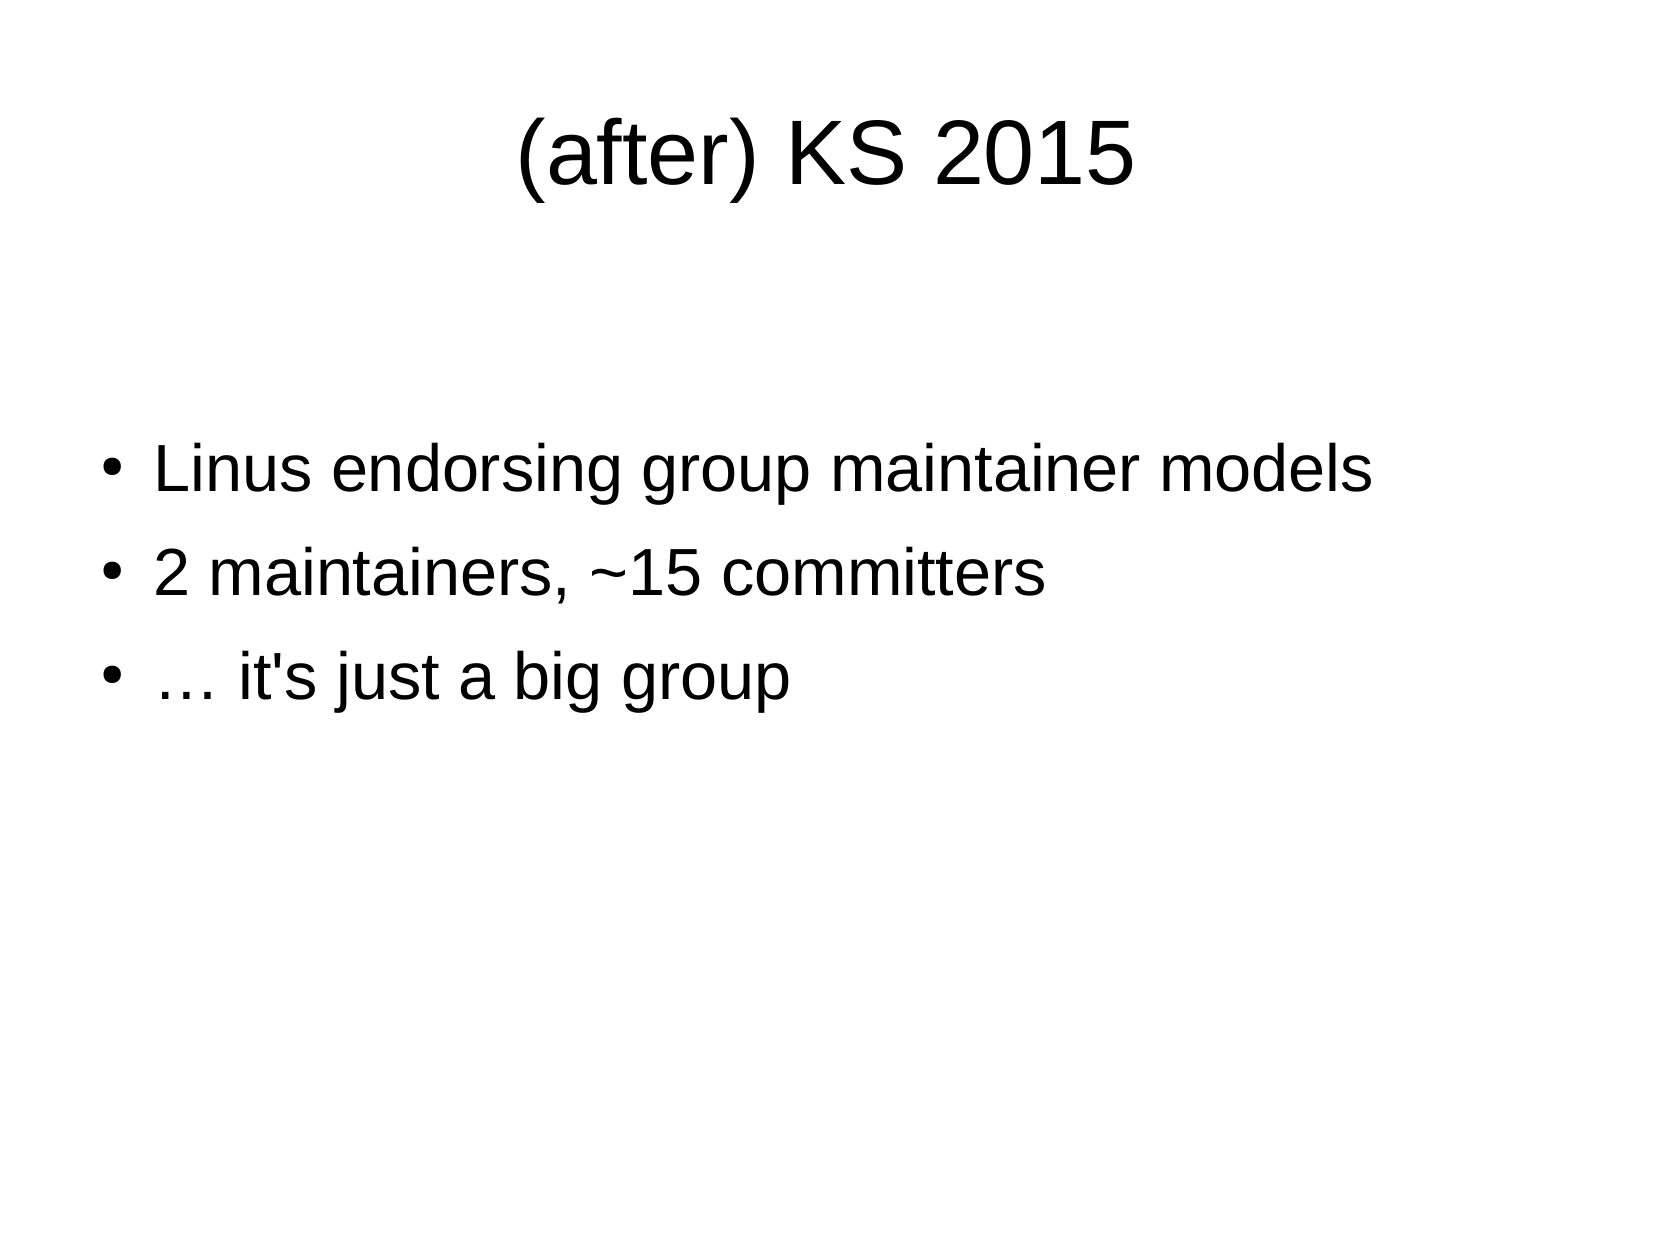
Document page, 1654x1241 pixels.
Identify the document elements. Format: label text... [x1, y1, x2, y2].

title (after) KS 2015 [82, 49, 1571, 257]
list Linus endorsing group maintainer models 2 maintainers, ~15 committers … it's just a big group [82, 431, 1571, 1021]
